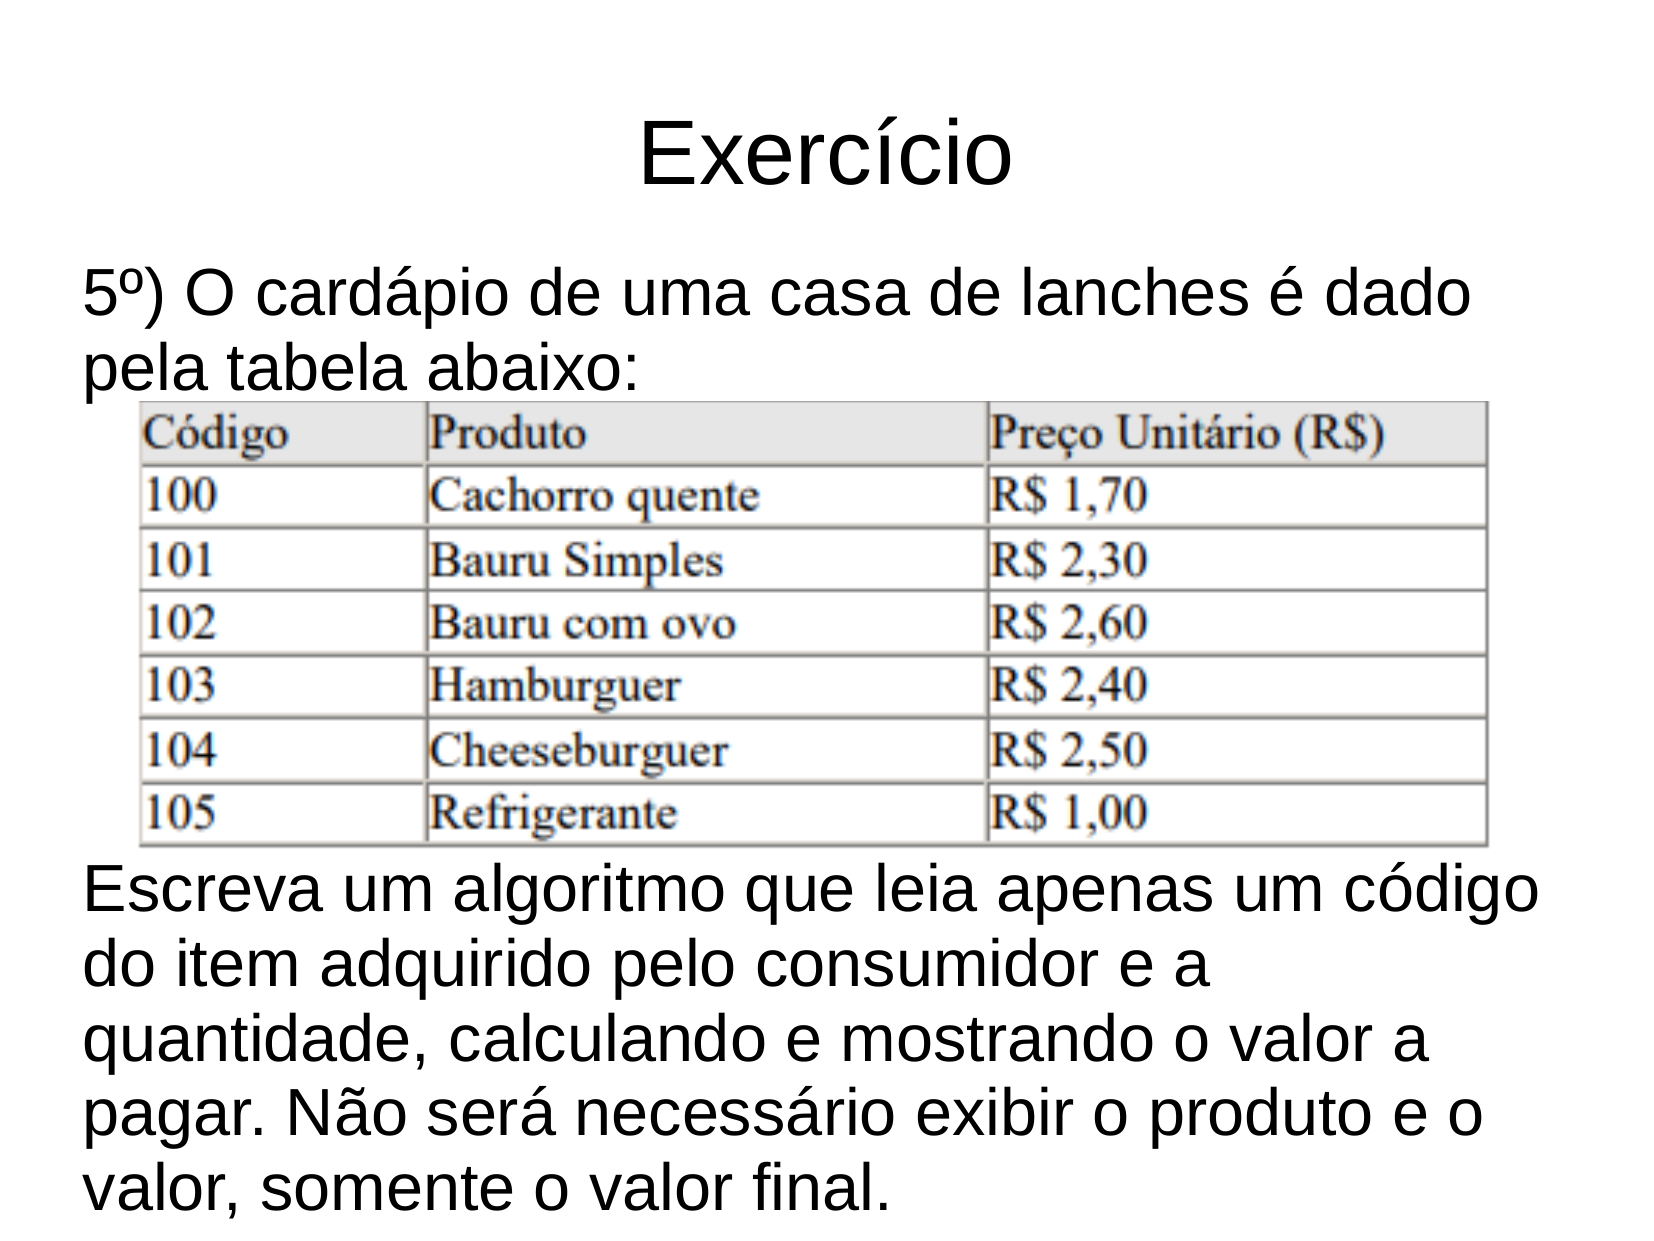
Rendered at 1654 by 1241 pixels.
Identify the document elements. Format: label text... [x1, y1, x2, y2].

picture [131, 401, 1531, 851]
list 5º) O cardápio de uma casa de lanches é dado pela tabela abaixo: Escreva um algoritmo que leia apenas um código do item adquirido pelo consumidor e a quantidade, calculando e mostrando o valor a pagar. Não será necessário exibir o produto e o valor, somente o valor final. [82, 254, 1571, 1225]
title Exercício [82, 49, 1571, 254]
